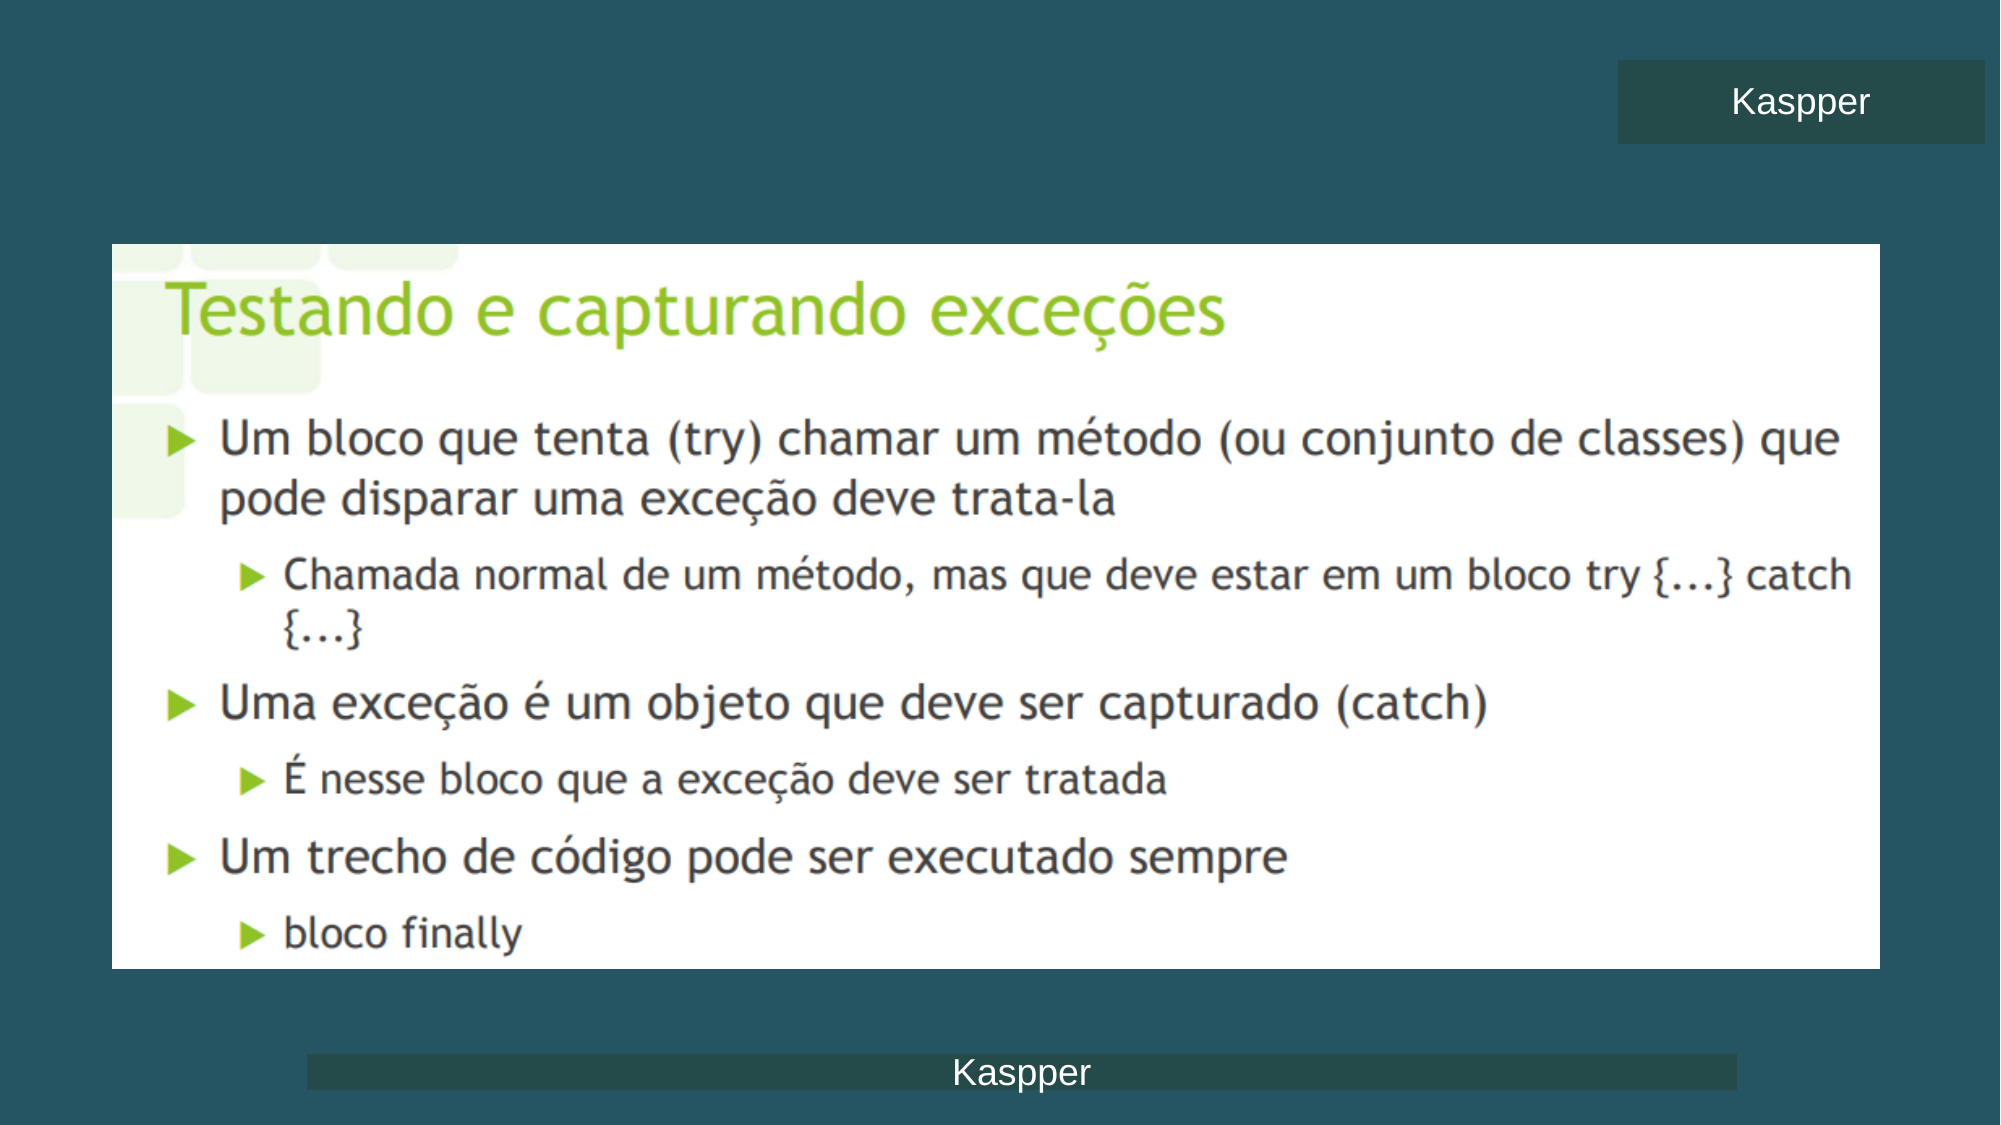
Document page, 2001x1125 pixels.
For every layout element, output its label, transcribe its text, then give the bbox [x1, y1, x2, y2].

picture [112, 244, 1880, 969]
text_box Kaspper [307, 1054, 1737, 1090]
text_box Kaspper [1043, 1067, 1053, 1083]
text_box Kaspper [1618, 60, 1985, 144]
text_box Kaspper [1022, 1067, 1032, 1083]
